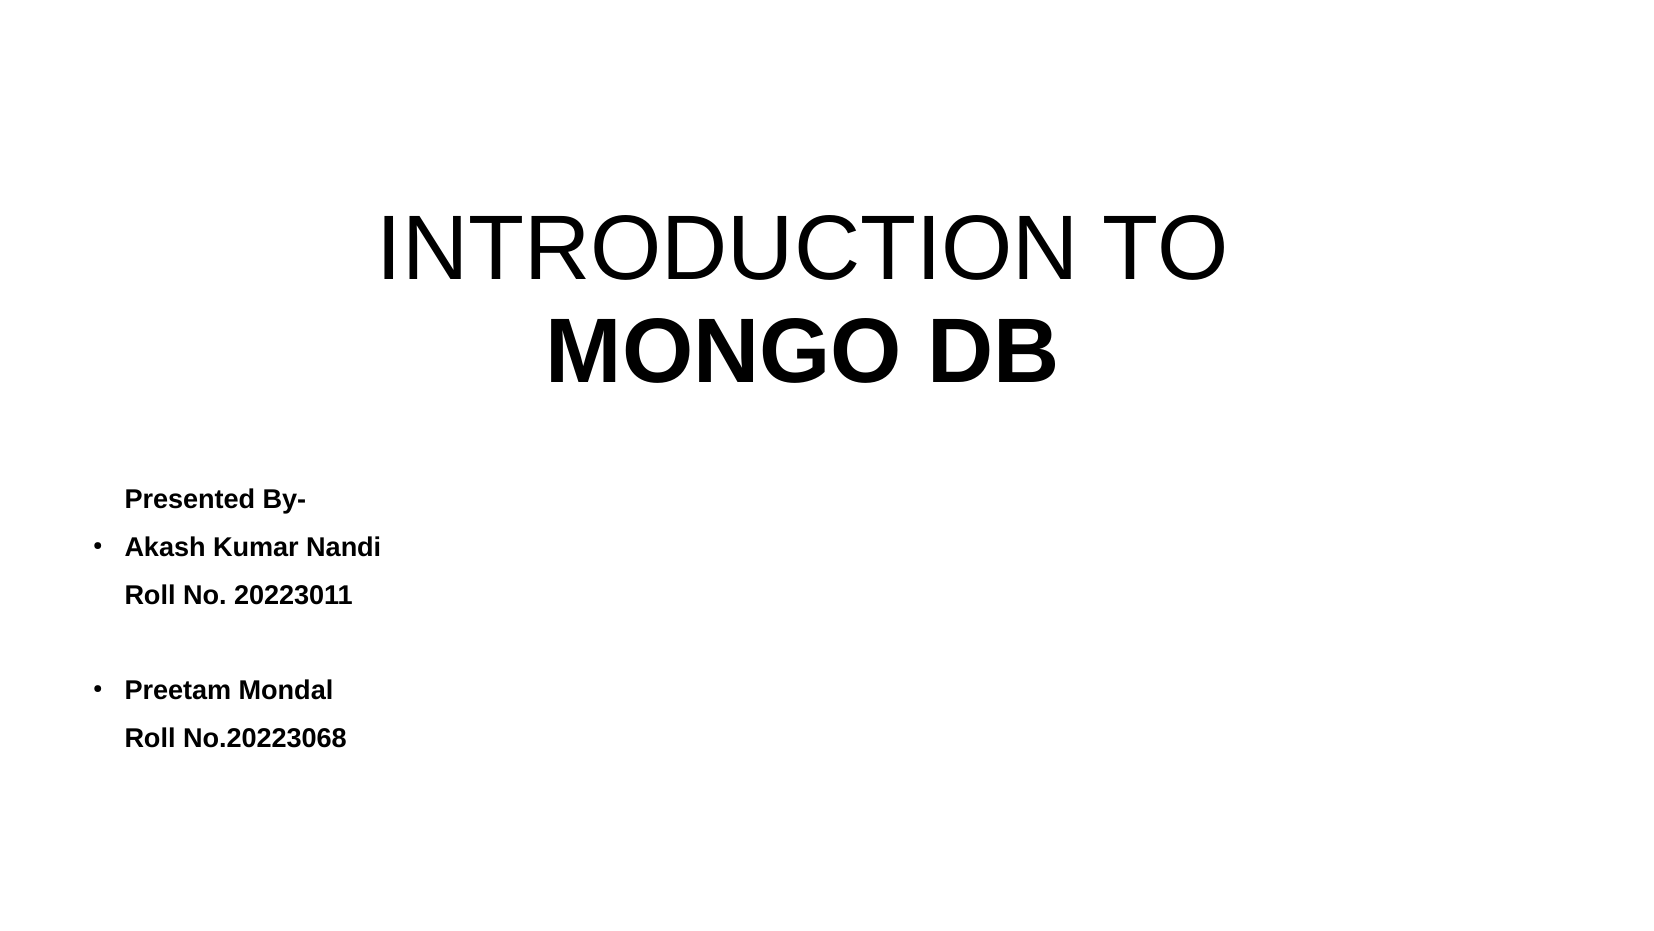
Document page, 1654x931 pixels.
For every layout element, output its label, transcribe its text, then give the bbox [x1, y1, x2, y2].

list Presented By- Akash Kumar Nandi Roll No. 20223011 Preetam Mondal Roll No.20223068 [82, 484, 1571, 758]
title INTRODUCTION TO MONGO DB [248, 196, 1359, 402]
